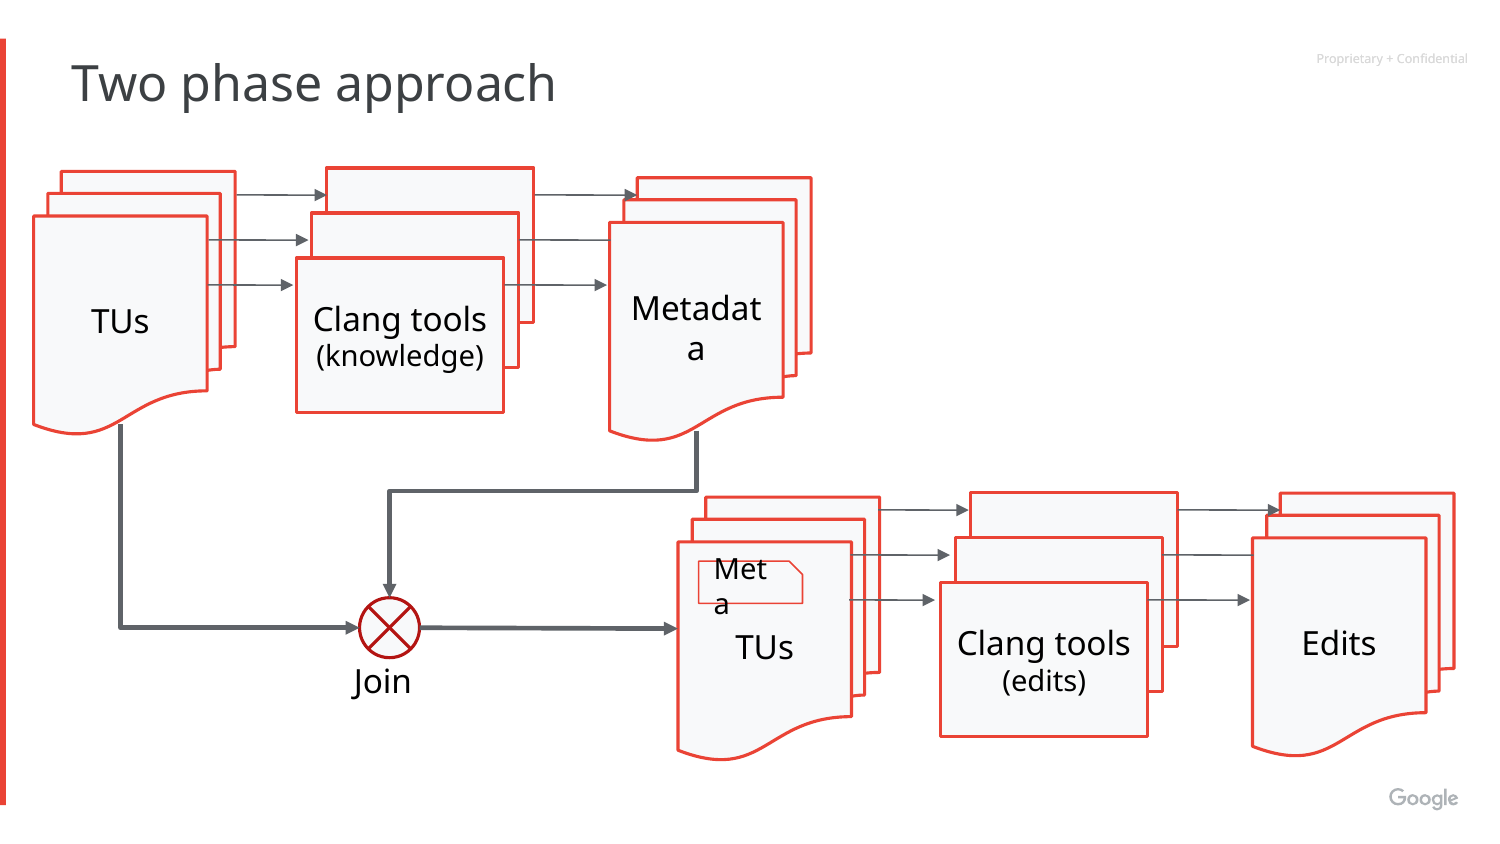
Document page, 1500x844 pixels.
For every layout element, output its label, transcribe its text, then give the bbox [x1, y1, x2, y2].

title Two phase approach [56, 43, 1336, 112]
text_box [955, 492, 1178, 599]
text_box TUs [678, 497, 880, 760]
text_box Metadata [609, 177, 812, 441]
text_box [504, 286, 534, 368]
text_box Meta [698, 561, 803, 604]
text_box Clang tools (edits) [940, 582, 1148, 737]
text_box TUs [33, 171, 236, 434]
text_box Edits [1252, 493, 1455, 756]
text_box [359, 597, 420, 645]
text_box [1148, 601, 1178, 692]
text_box Join [339, 645, 443, 716]
text_box Clang tools (knowledge) [296, 257, 504, 413]
text_box Meta [721, 561, 731, 575]
text_box [311, 167, 534, 284]
